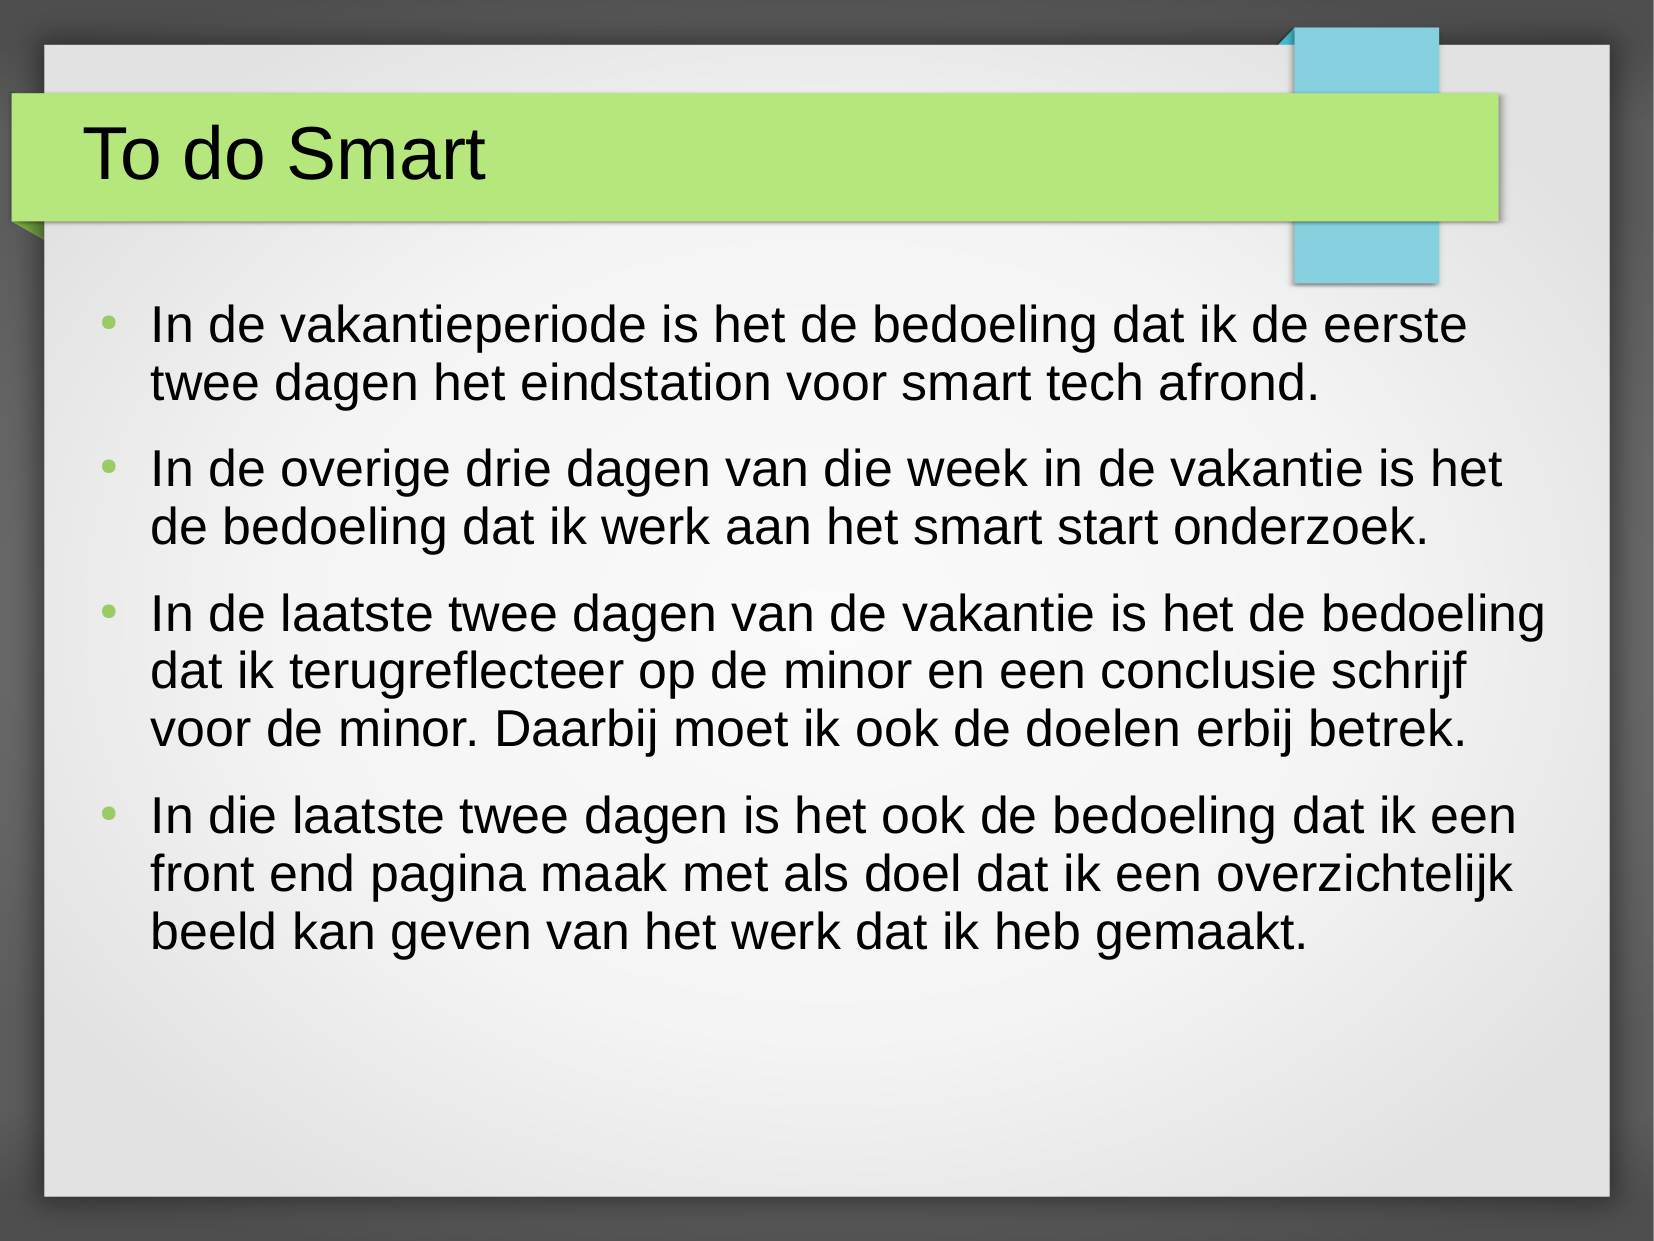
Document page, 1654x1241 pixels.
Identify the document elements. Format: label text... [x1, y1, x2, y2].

picture [0, 0, 1654, 1241]
title To do Smart [82, 94, 1264, 213]
list In de vakantieperiode is het de bedoeling dat ik de eerste twee dagen het eindstation voor smart tech afrond. In de overige drie dagen van die week in de vakantie is het de bedoeling dat ik werk aan het smart start onderzoek. In de laatste twee dagen van de vakantie is het de bedoeling dat ik terugreflecteer op de minor en een conclusie schrijf voor de minor. Daarbij moet ik ook de doelen erbij betrek. In die laatste twee dagen is het ook de bedoeling dat ik een front end pagina maak met als doel dat ik een overzichtelijk beeld kan geven van het werk dat ik heb gemaakt. [82, 295, 1571, 1015]
